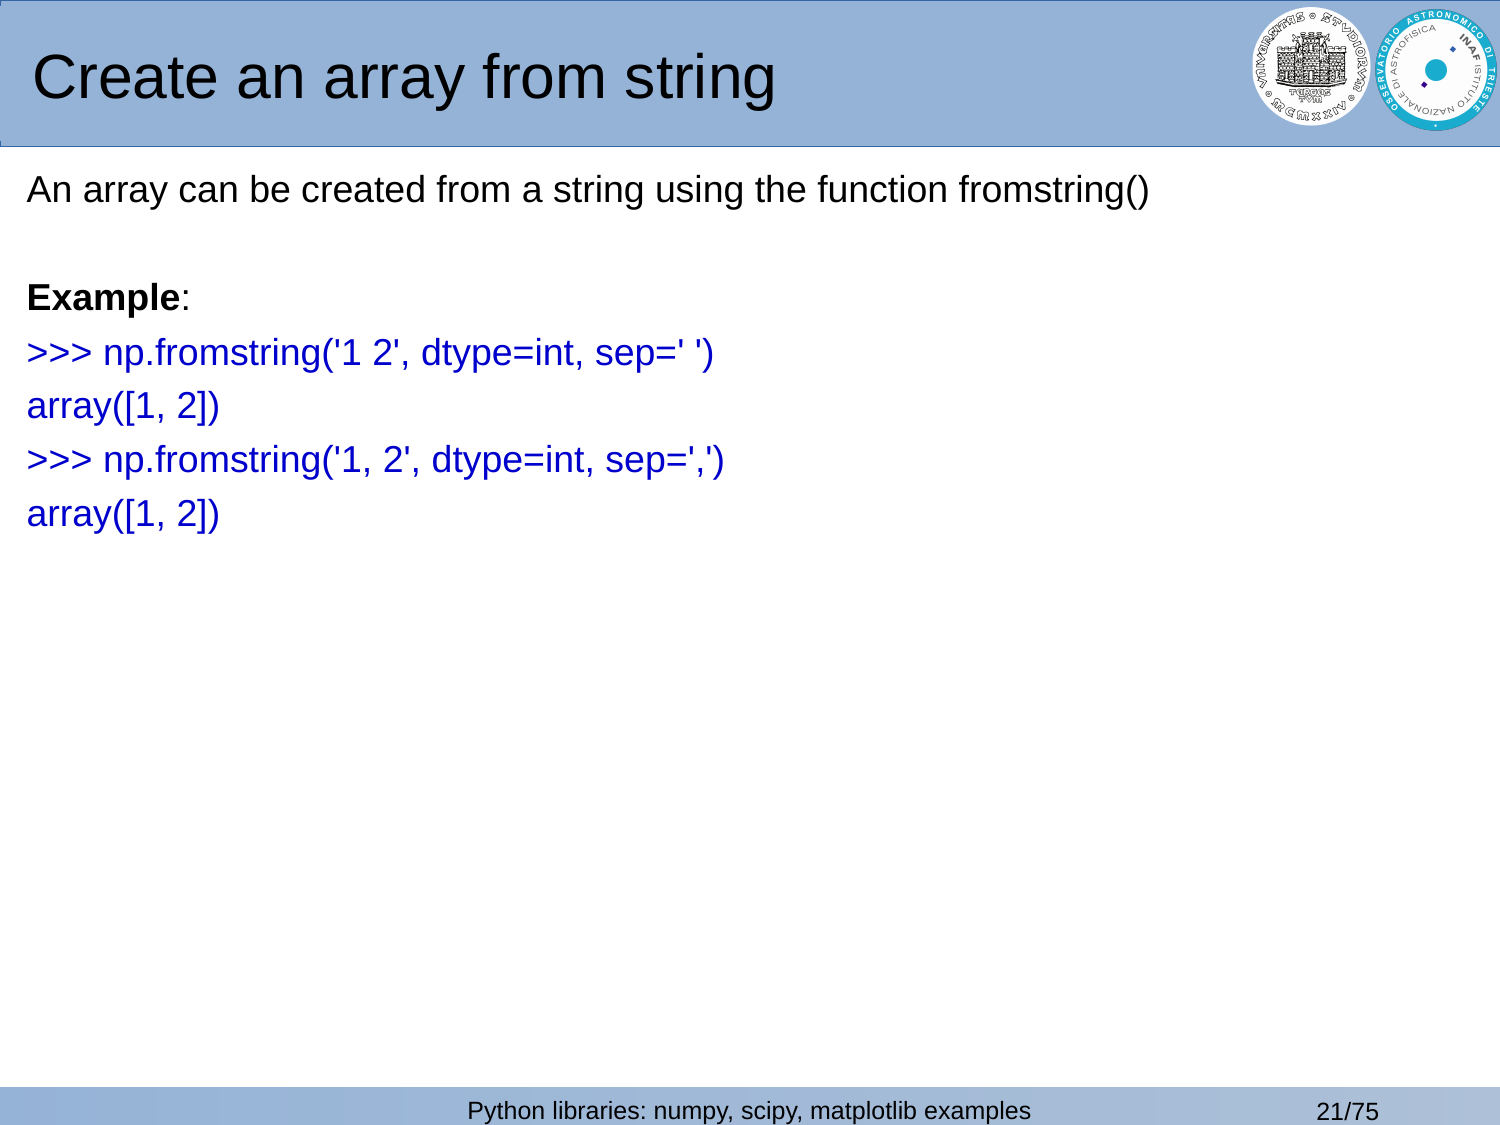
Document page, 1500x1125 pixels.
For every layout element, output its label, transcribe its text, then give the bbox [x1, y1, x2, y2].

text_box Create an array from string [0, 5, 1253, 141]
picture [1253, 0, 1500, 156]
list An array can be created from a string using the function fromstring() Example: >>> np.fromstring('1 2', dtype=int, sep=' ') array([1, 2]) >>> np.fromstring('1, 2', dtype=int, sep=',') array([1, 2]) [11, 157, 1500, 1037]
